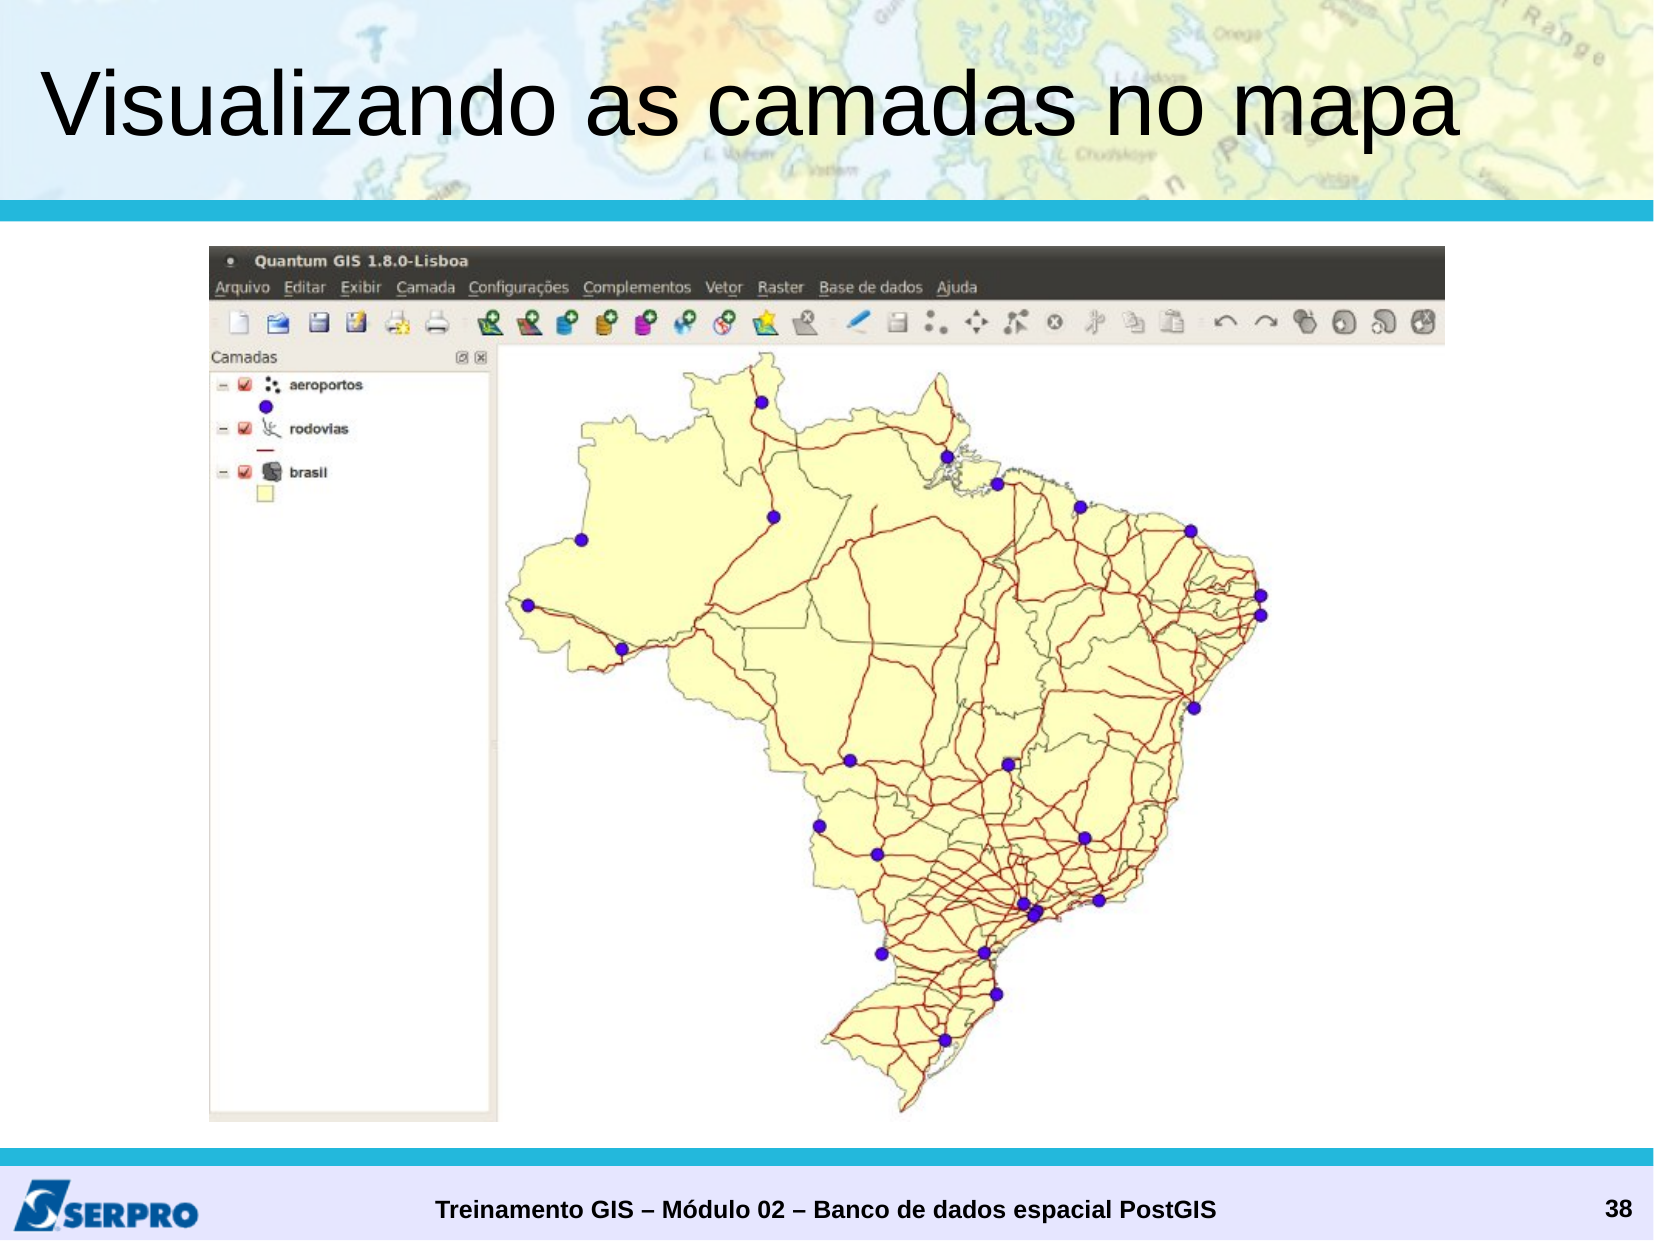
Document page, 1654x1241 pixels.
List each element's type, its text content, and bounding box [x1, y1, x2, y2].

picture [10, 1177, 201, 1235]
picture [209, 246, 1445, 1122]
title Visualizando as camadas no mapa [40, 49, 1614, 159]
